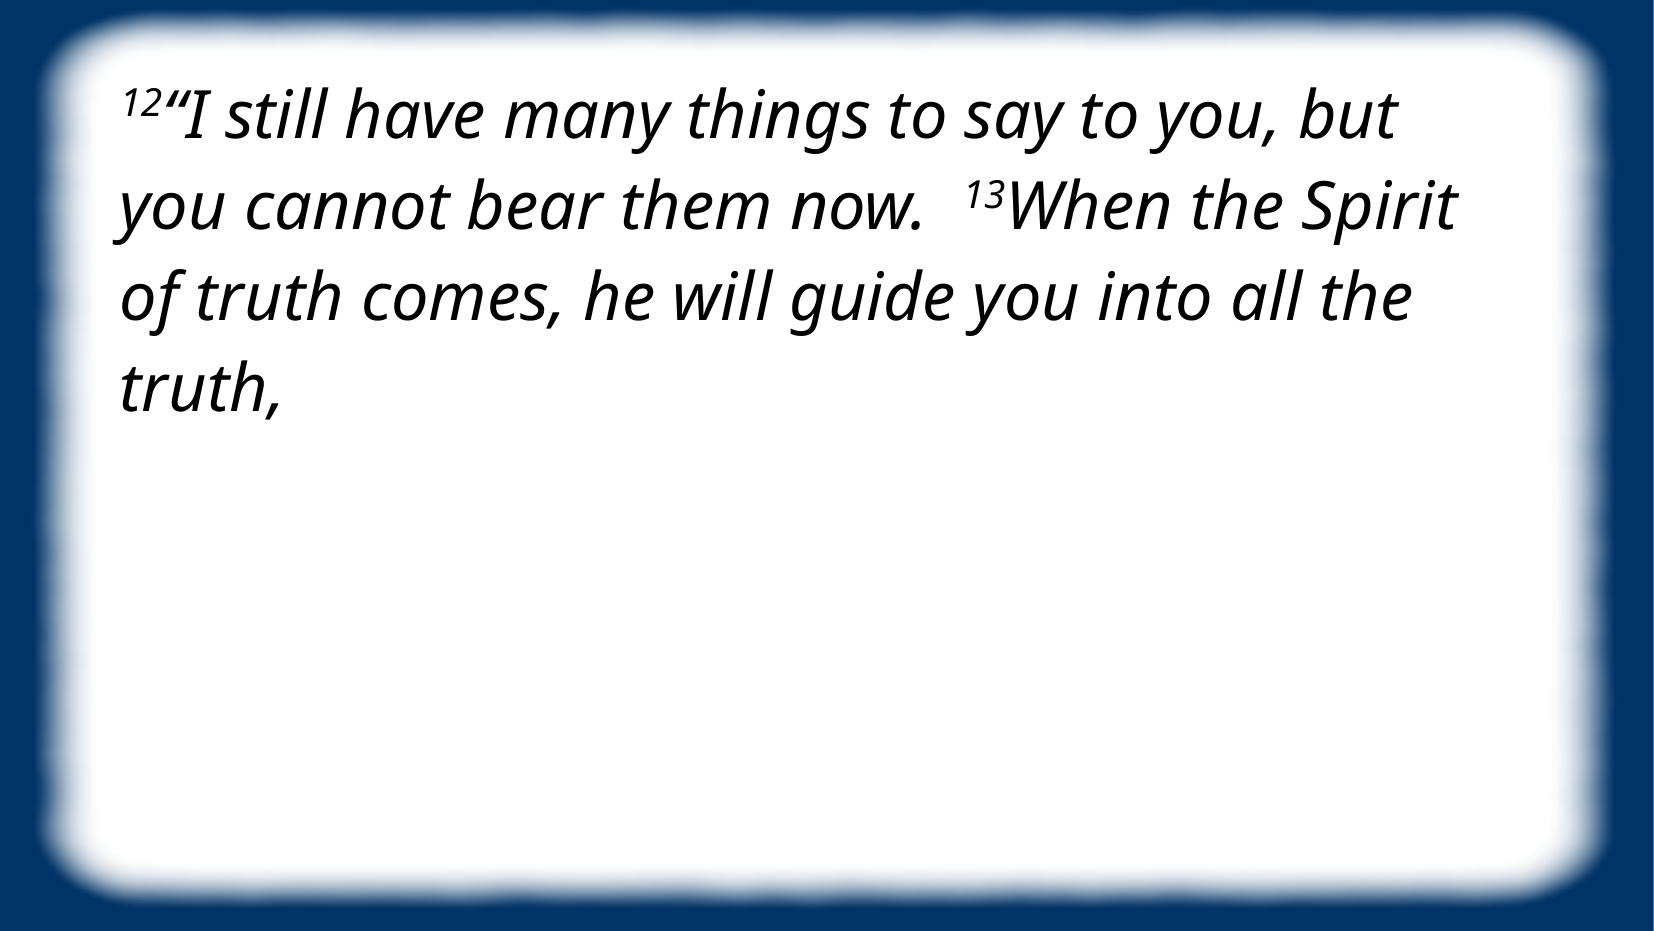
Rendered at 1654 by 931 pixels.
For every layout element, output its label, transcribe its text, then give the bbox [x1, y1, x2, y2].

picture [0, 0, 1654, 931]
text_box 12“I still have many things to say to you, but you cannot bear them now. 13When the Spirit of truth comes, he will guide you into all the truth, [105, 60, 1531, 430]
